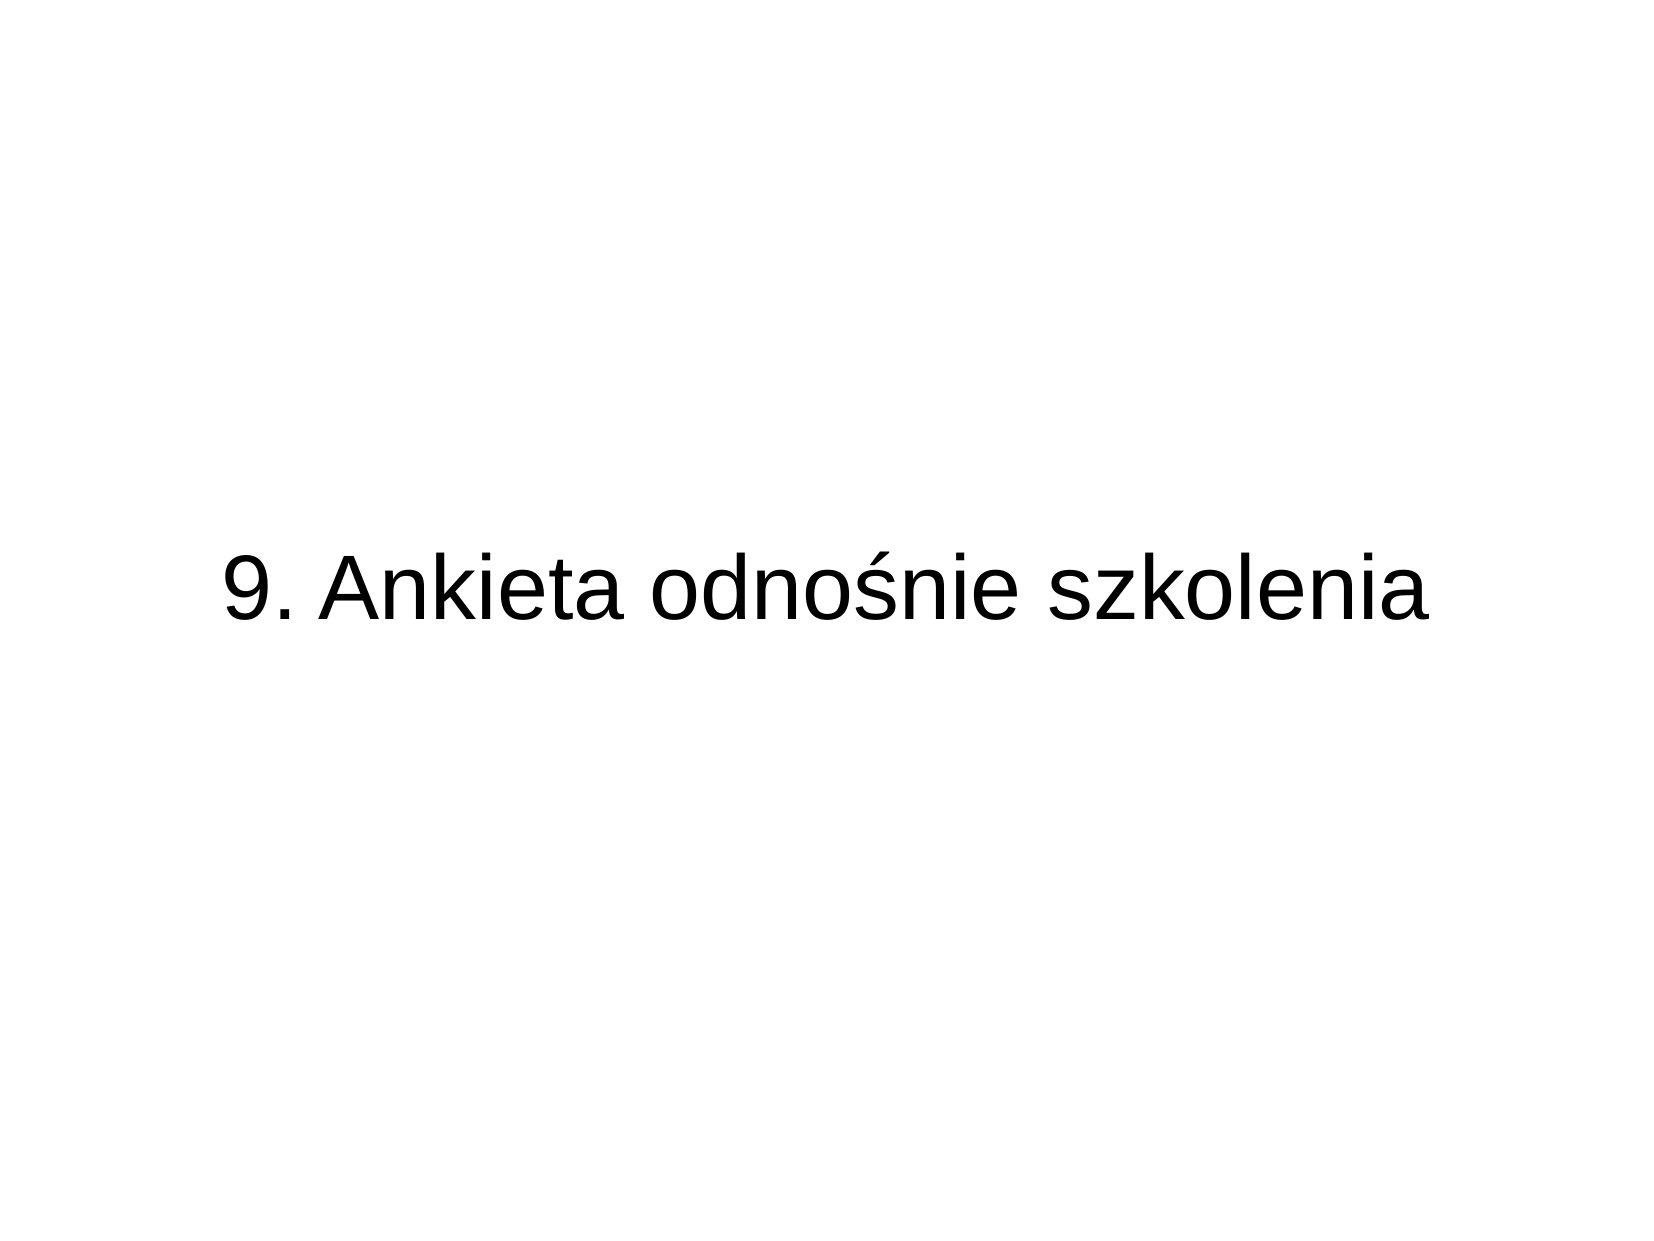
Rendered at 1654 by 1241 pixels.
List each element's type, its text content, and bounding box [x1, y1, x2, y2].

title 9. Ankieta odnośnie szkolenia [82, 484, 1571, 692]
